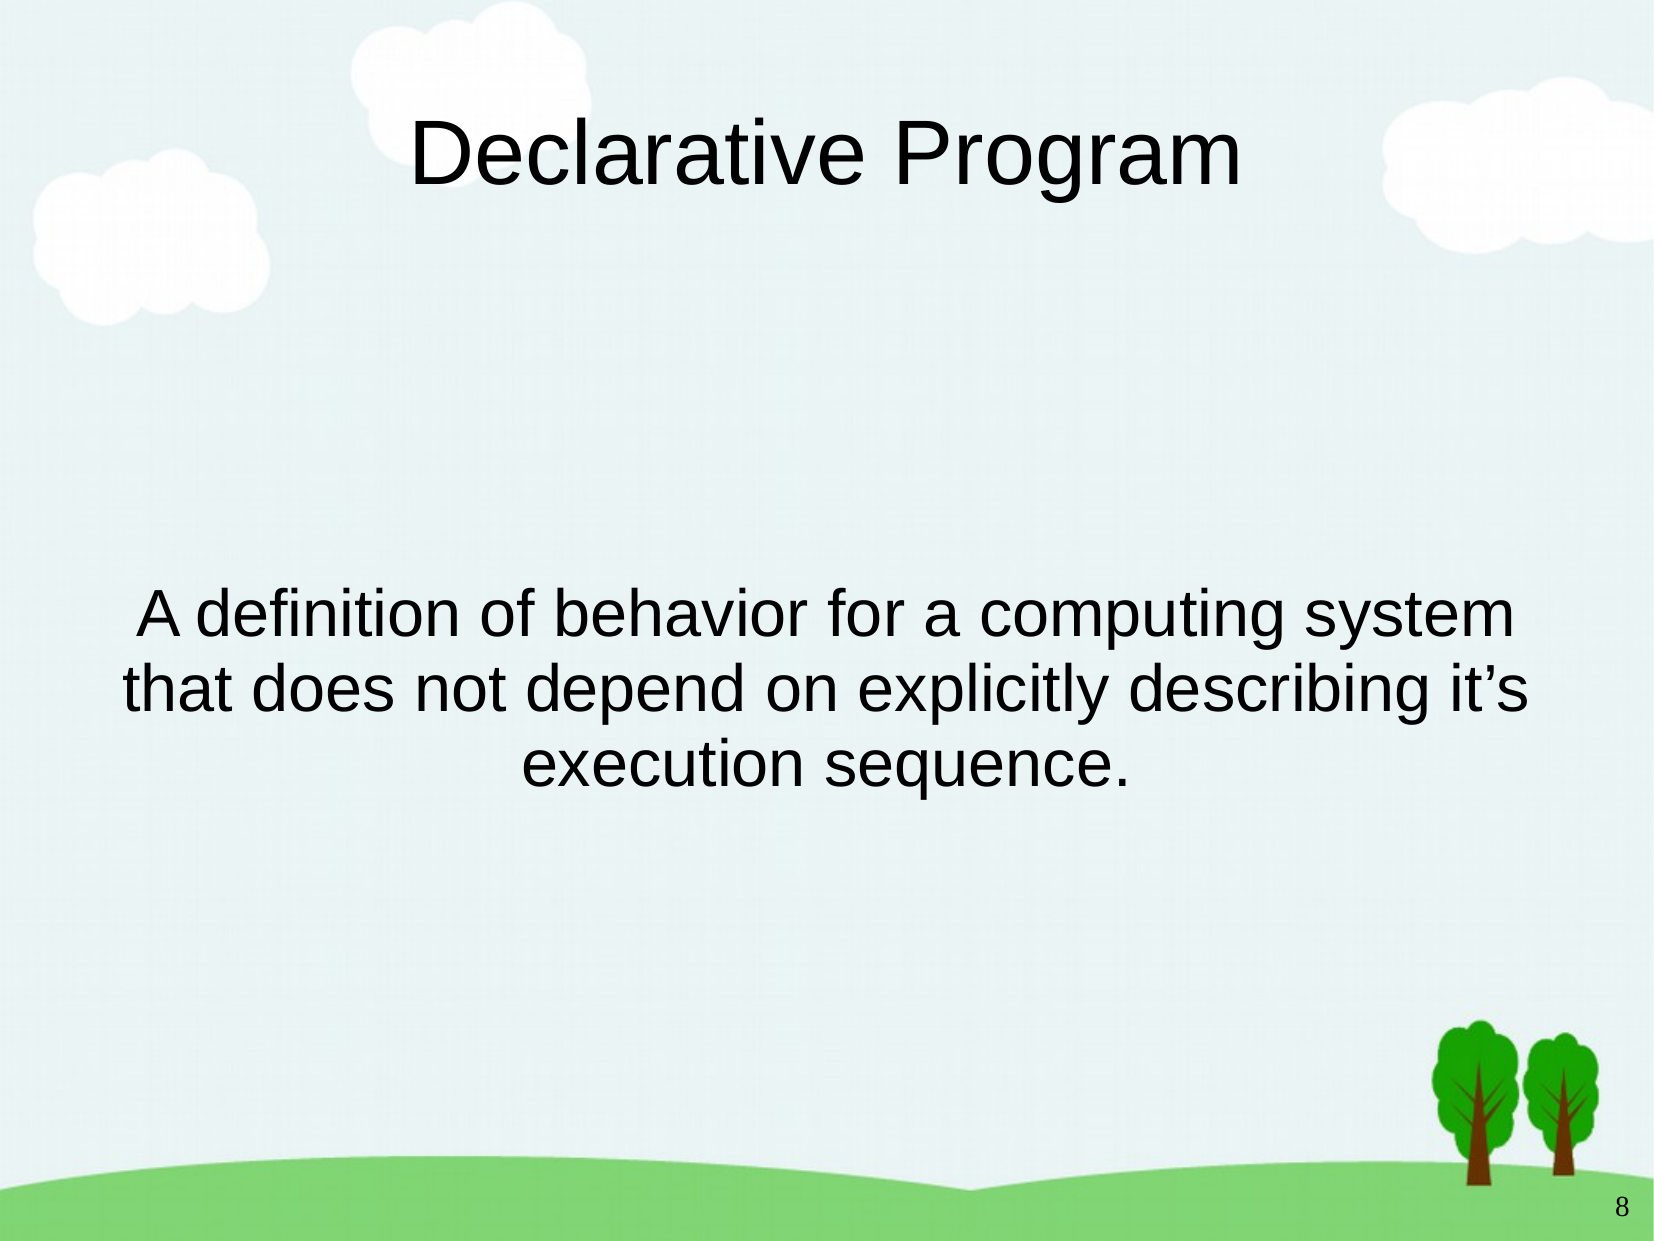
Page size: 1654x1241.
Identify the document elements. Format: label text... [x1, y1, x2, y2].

subtitle A definition of behavior for a computing system that does not depend on explicitly describing it’s execution sequence. [82, 290, 1571, 1087]
title Declarative Program [82, 49, 1571, 257]
picture [0, 0, 1654, 1241]
